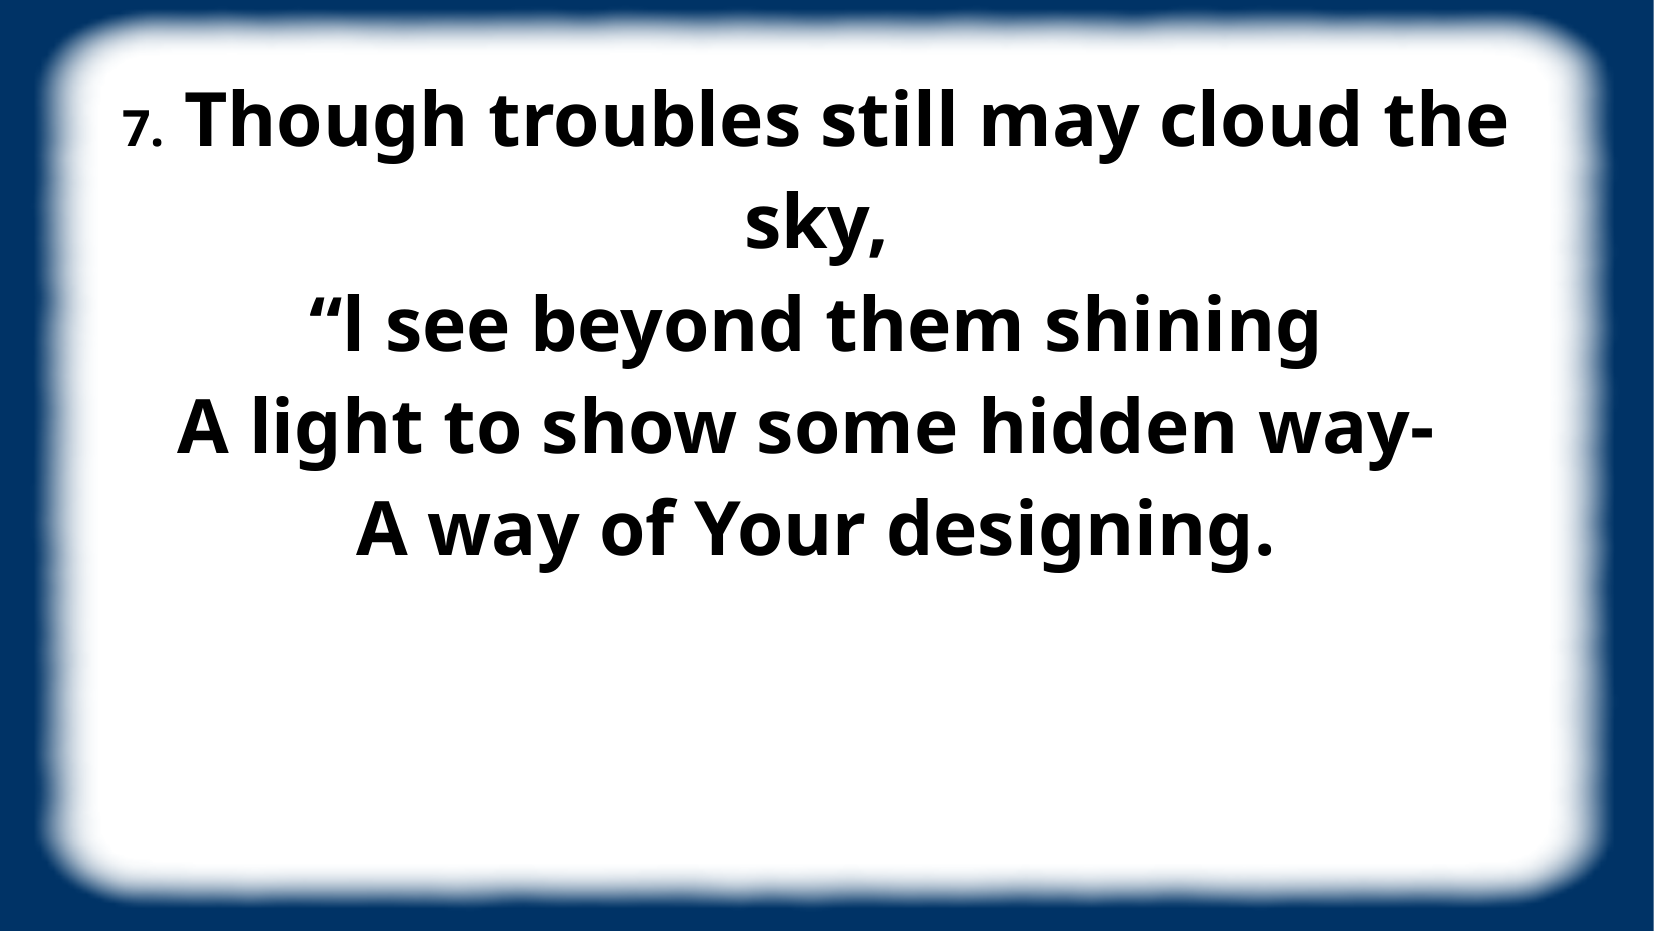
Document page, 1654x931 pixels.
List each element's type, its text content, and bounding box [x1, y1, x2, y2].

text_box 7. Though troubles still may cloud the sky, “l see beyond them shining A light to show some hidden way- A way of Your designing. [66, 58, 1567, 481]
picture [0, 0, 1654, 931]
